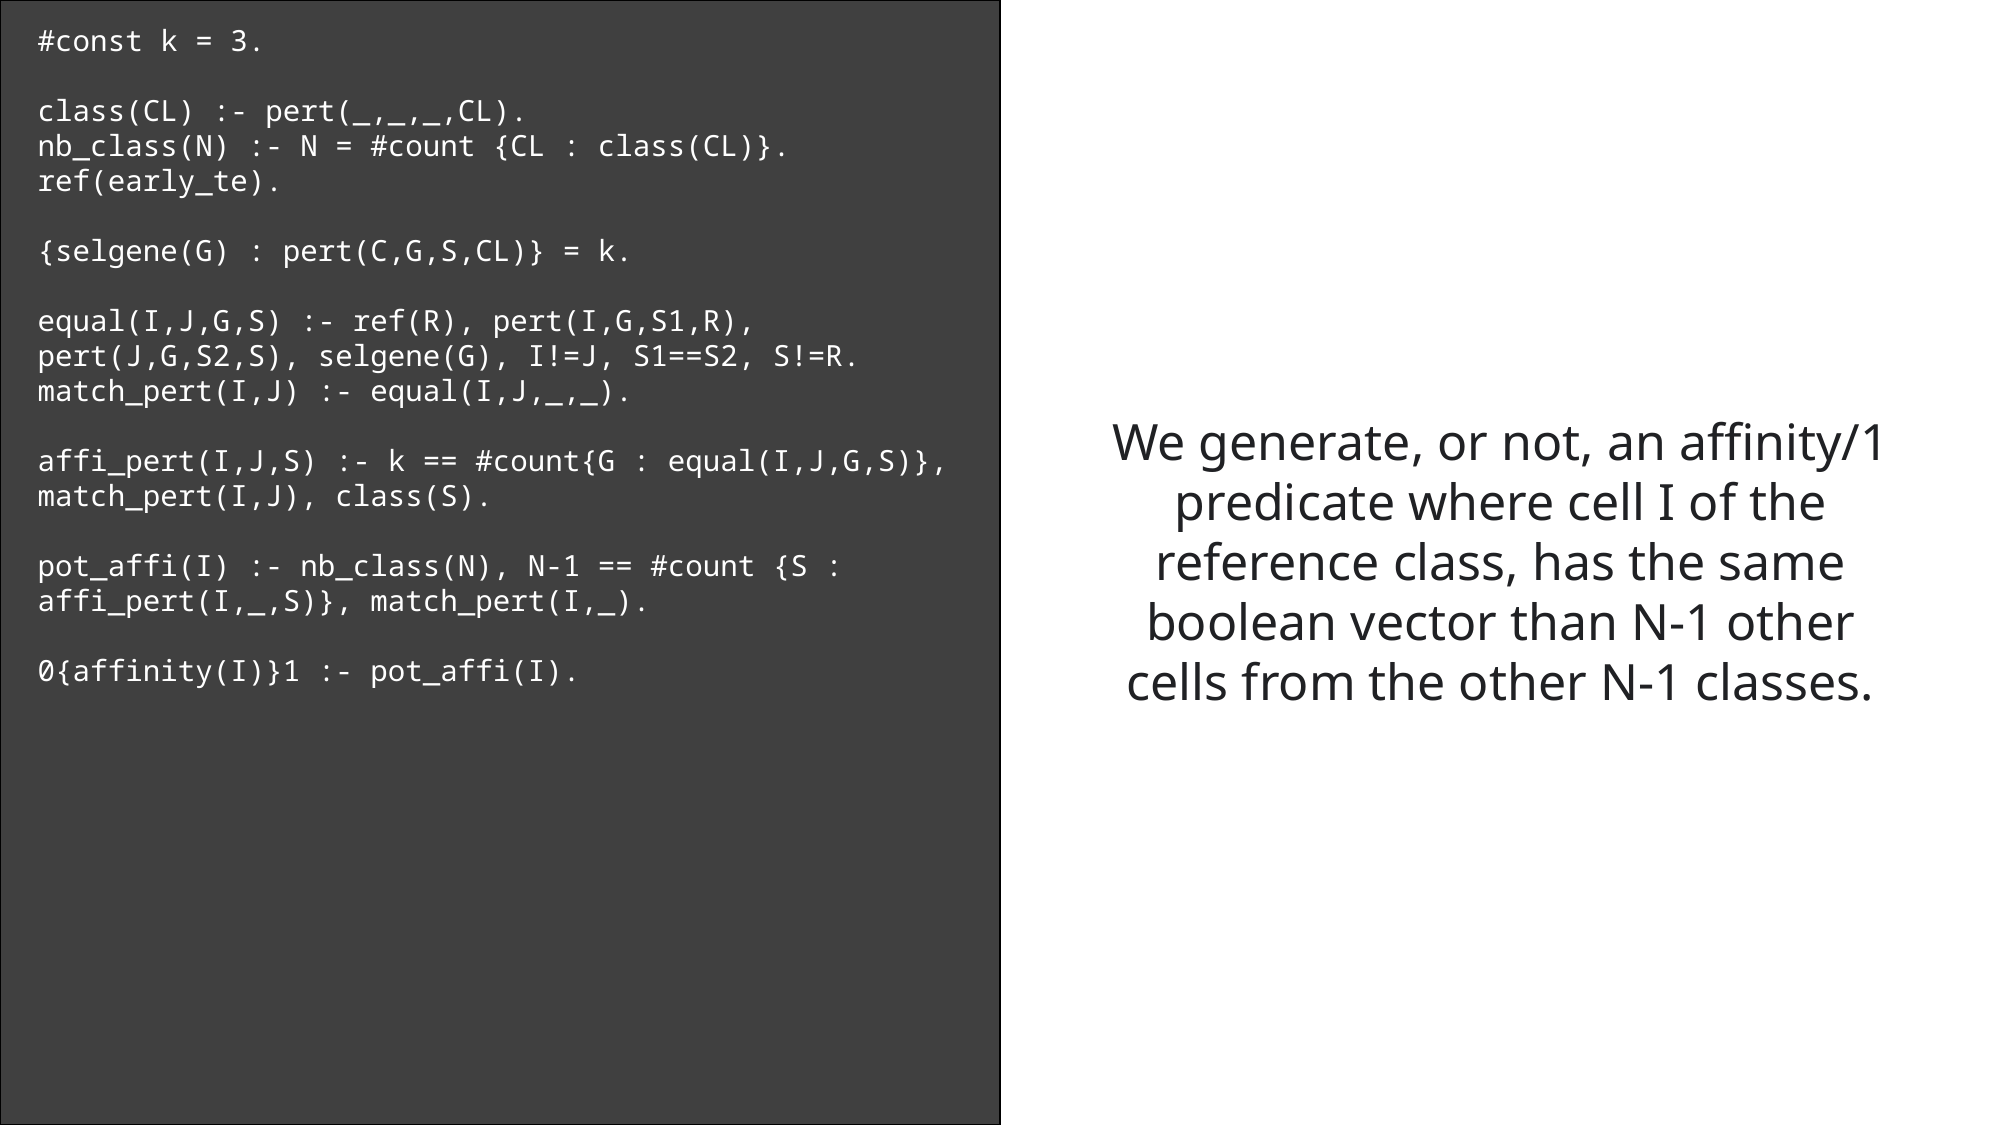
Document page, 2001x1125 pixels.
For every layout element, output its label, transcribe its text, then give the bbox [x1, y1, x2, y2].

text_box #const k = 3. class(CL) :- pert(_,_,_,CL). nb_class(N) :- N = #count {CL : class(CL)}. ref(early_te). {selgene(G) : pert(C,G,S,CL)} = k. equal(I,J,G,S) :- ref(R), pert(I,G,S1,R), pert(J,G,S2,S), selgene(G), I!=J, S1==S2, S!=R. match_pert(I,J) :- equal(I,J,_,_). affi_pert(I,J,S) :- k == #count{G : equal(I,J,G,S)}, match_pert(I,J), class(S). pot_affi(I) :- nb_class(N), N-1 == #count {S : affi_pert(I,_,S)}, match_pert(I,_). 0{affinity(I)}1 :- pot_affi(I). [22, 15, 982, 695]
text_box We generate, or not, an affinity/1 predicate where cell I of the reference class, has the same boolean vector than N-1 other cells from the other N-1 classes. [1085, 403, 1917, 719]
text_box [0, 0, 1000, 1125]
